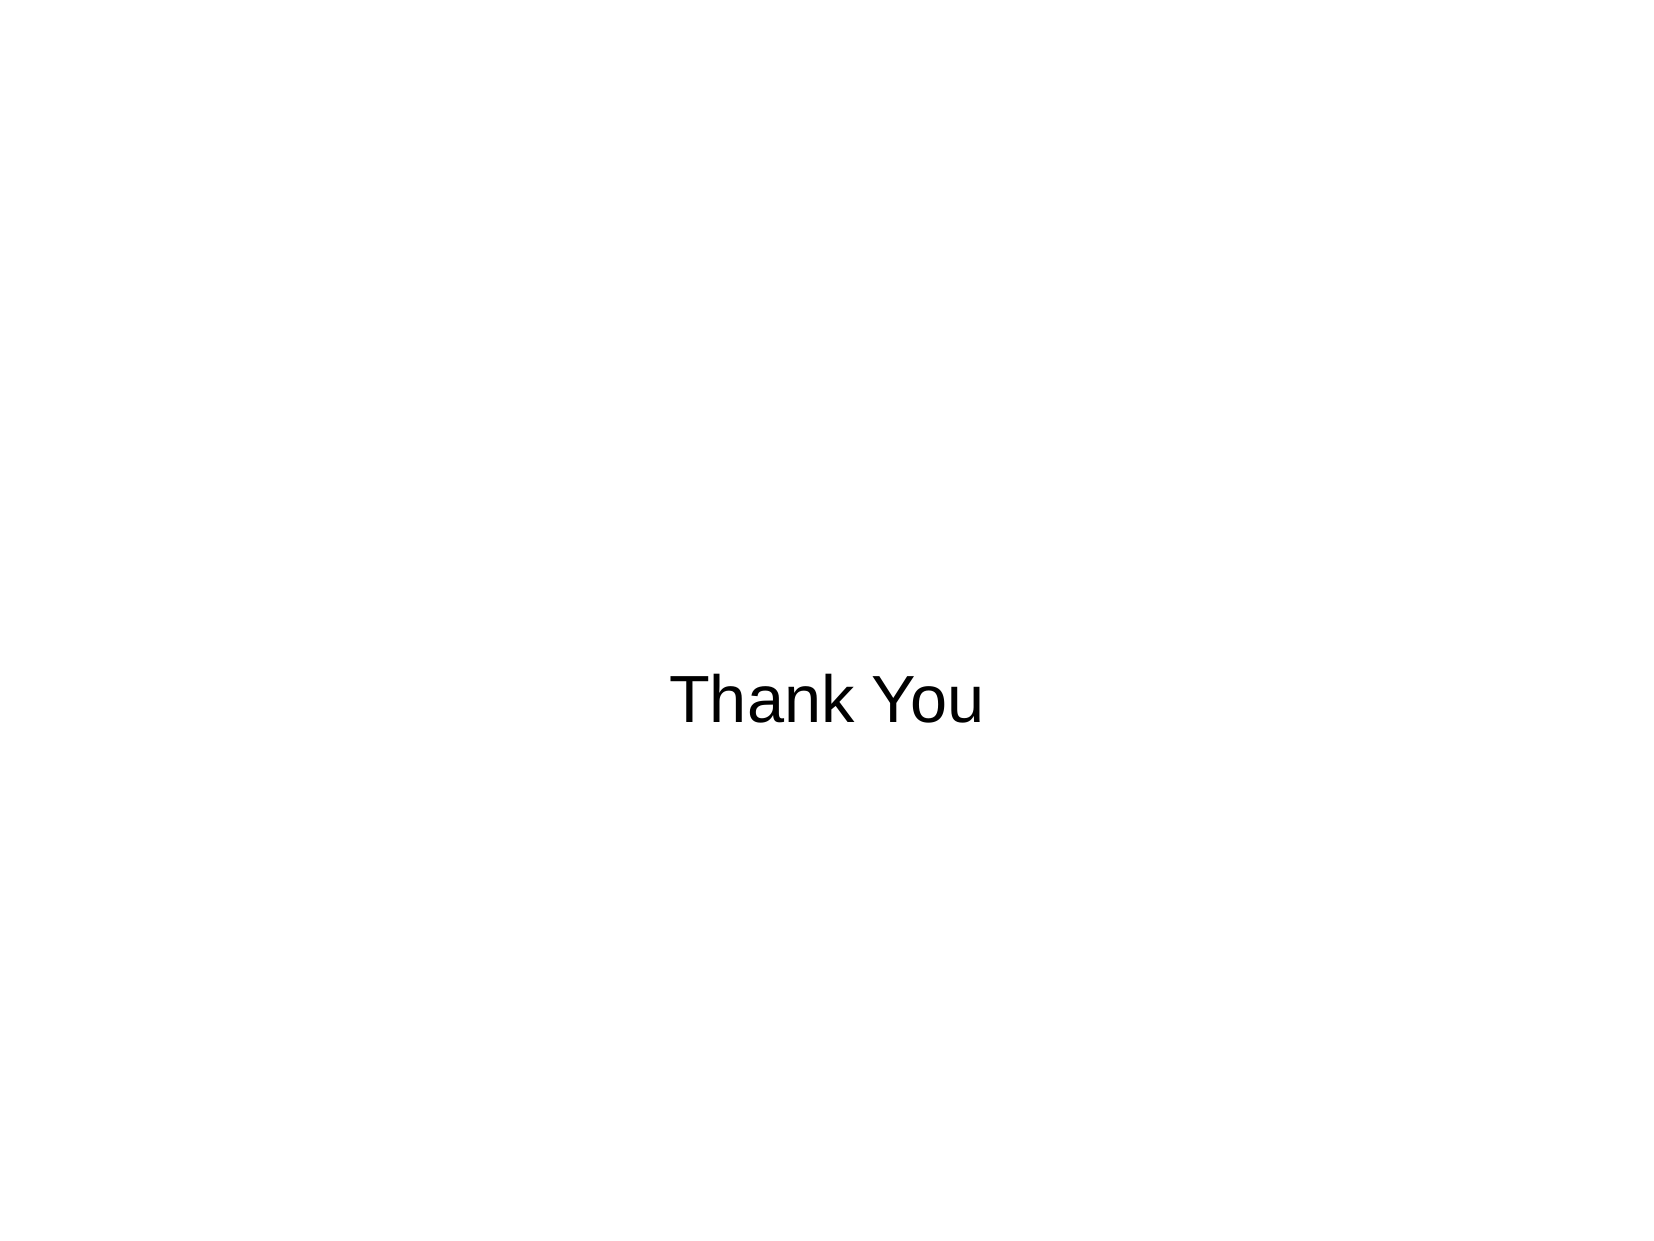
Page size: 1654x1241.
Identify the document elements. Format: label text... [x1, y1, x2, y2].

subtitle Thank You [82, 290, 1571, 1109]
